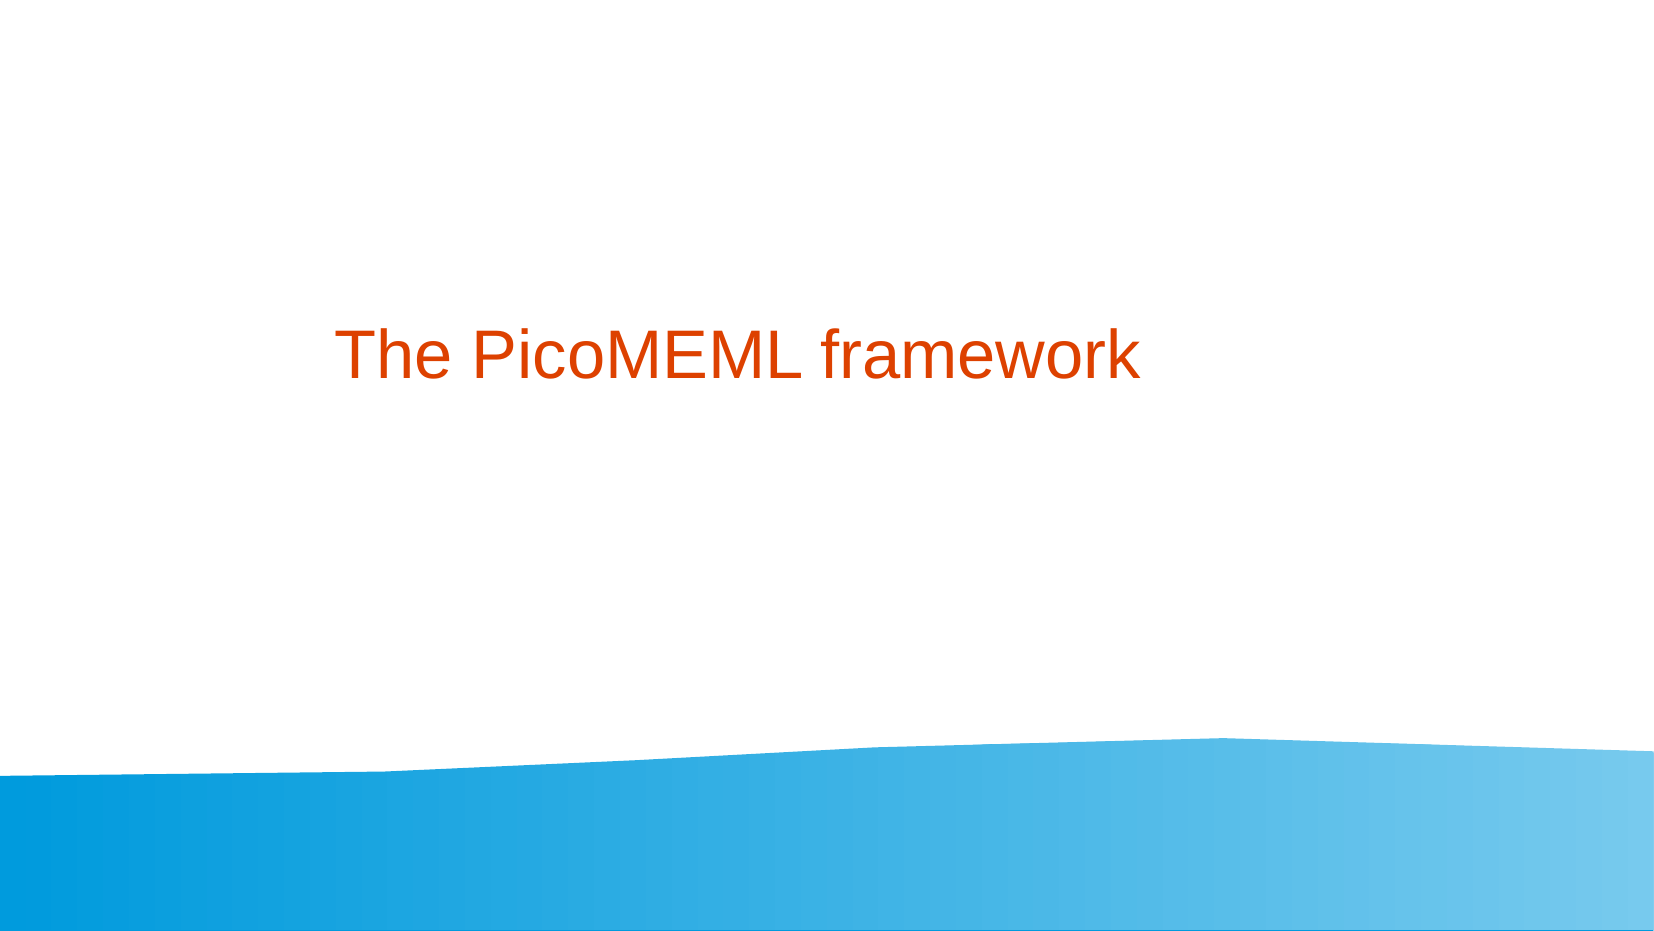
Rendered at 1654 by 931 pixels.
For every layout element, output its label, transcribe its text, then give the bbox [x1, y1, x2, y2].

title The PicoMEML framework [0, 265, 1477, 443]
